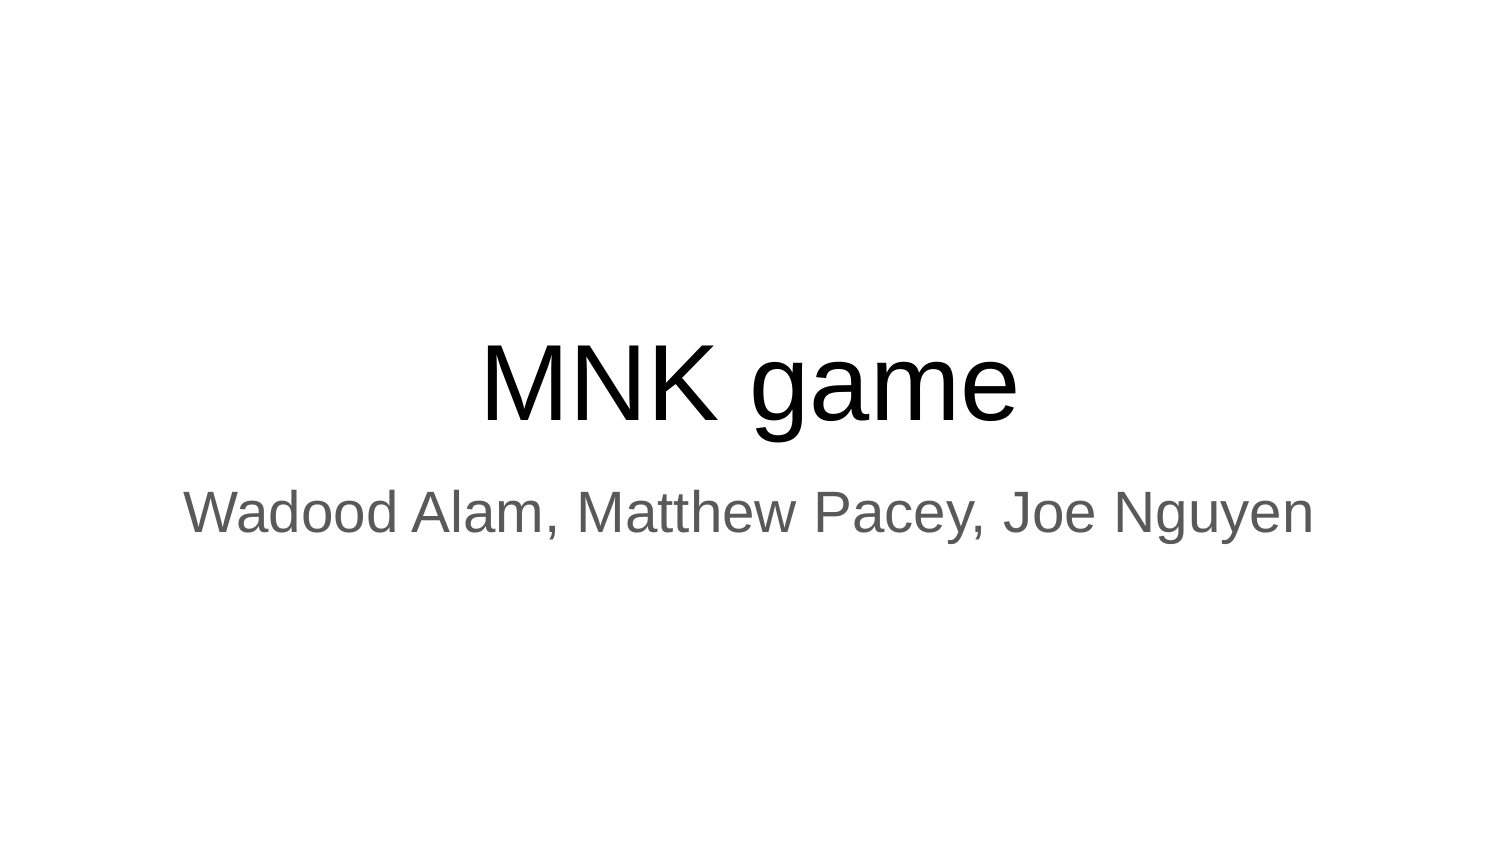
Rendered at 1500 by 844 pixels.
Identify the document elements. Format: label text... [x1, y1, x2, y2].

subtitle Wadood Alam, Matthew Pacey, Joe Nguyen [51, 464, 1449, 595]
title MNK game [51, 122, 1449, 459]
